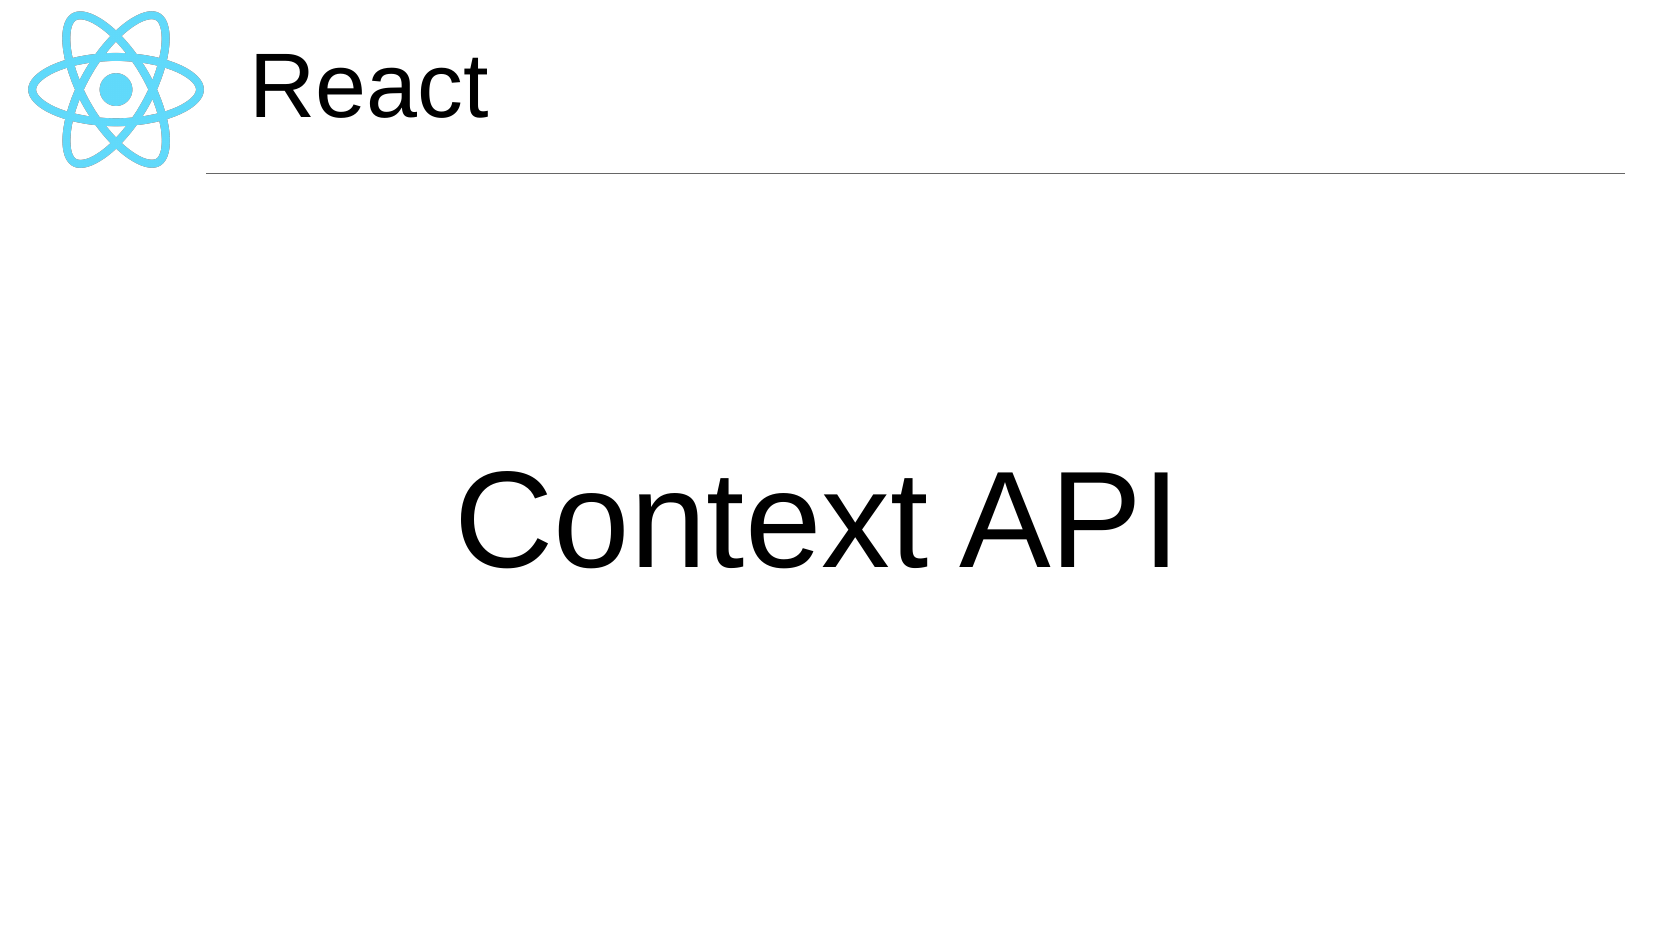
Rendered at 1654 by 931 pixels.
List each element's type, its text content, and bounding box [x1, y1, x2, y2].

list Context API [383, 442, 1211, 621]
picture [0, 0, 292, 207]
title React [292, 7, 1654, 164]
